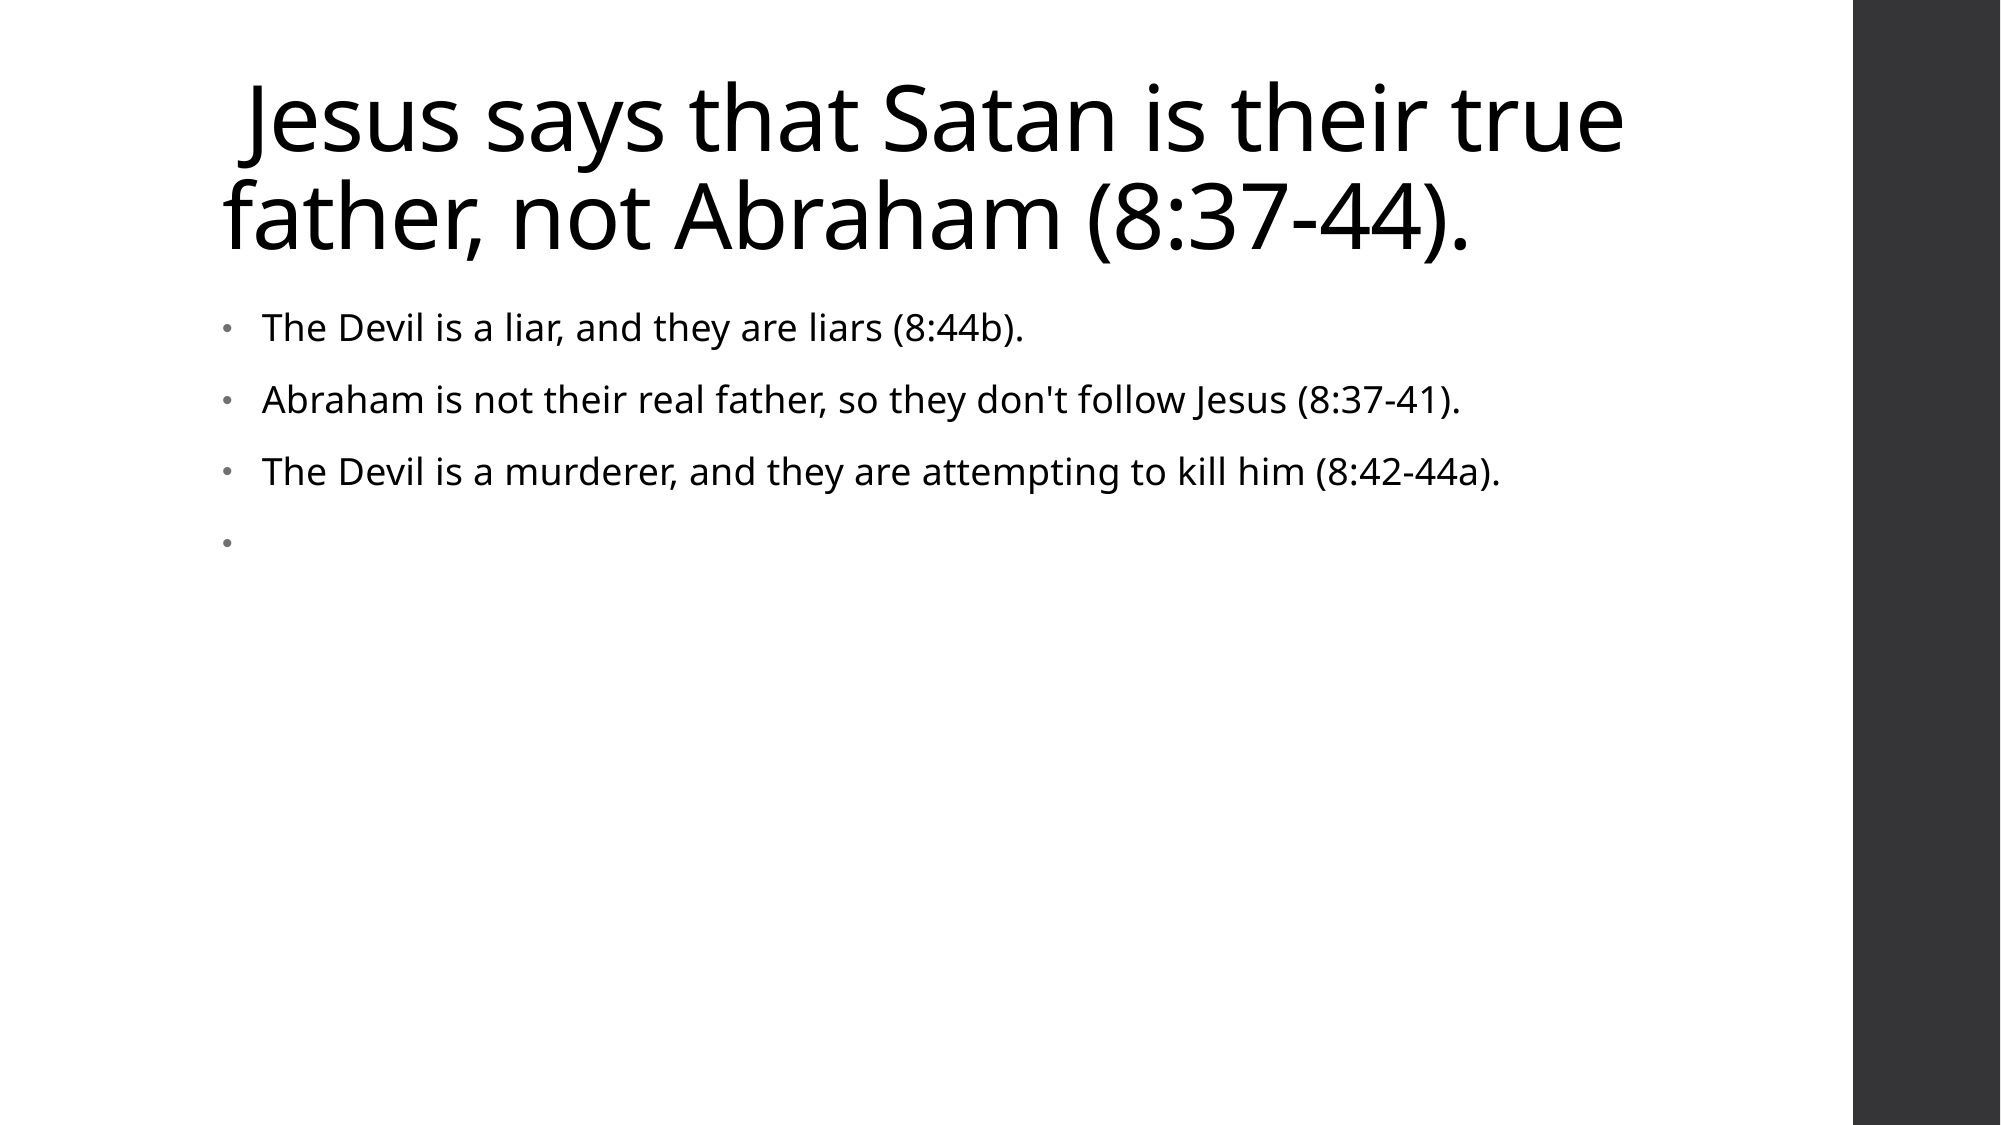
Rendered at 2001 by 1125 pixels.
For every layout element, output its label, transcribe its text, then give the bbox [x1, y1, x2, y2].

list The Devil is a liar, and they are liars (8:44b). Abraham is not their real father, so they don't follow Jesus (8:37-41). The Devil is a murderer, and they are attempting to kill him (8:42-44a). [206, 299, 1617, 1014]
title Jesus says that Satan is their true father, not Abraham (8:37-44). [206, 60, 1797, 278]
